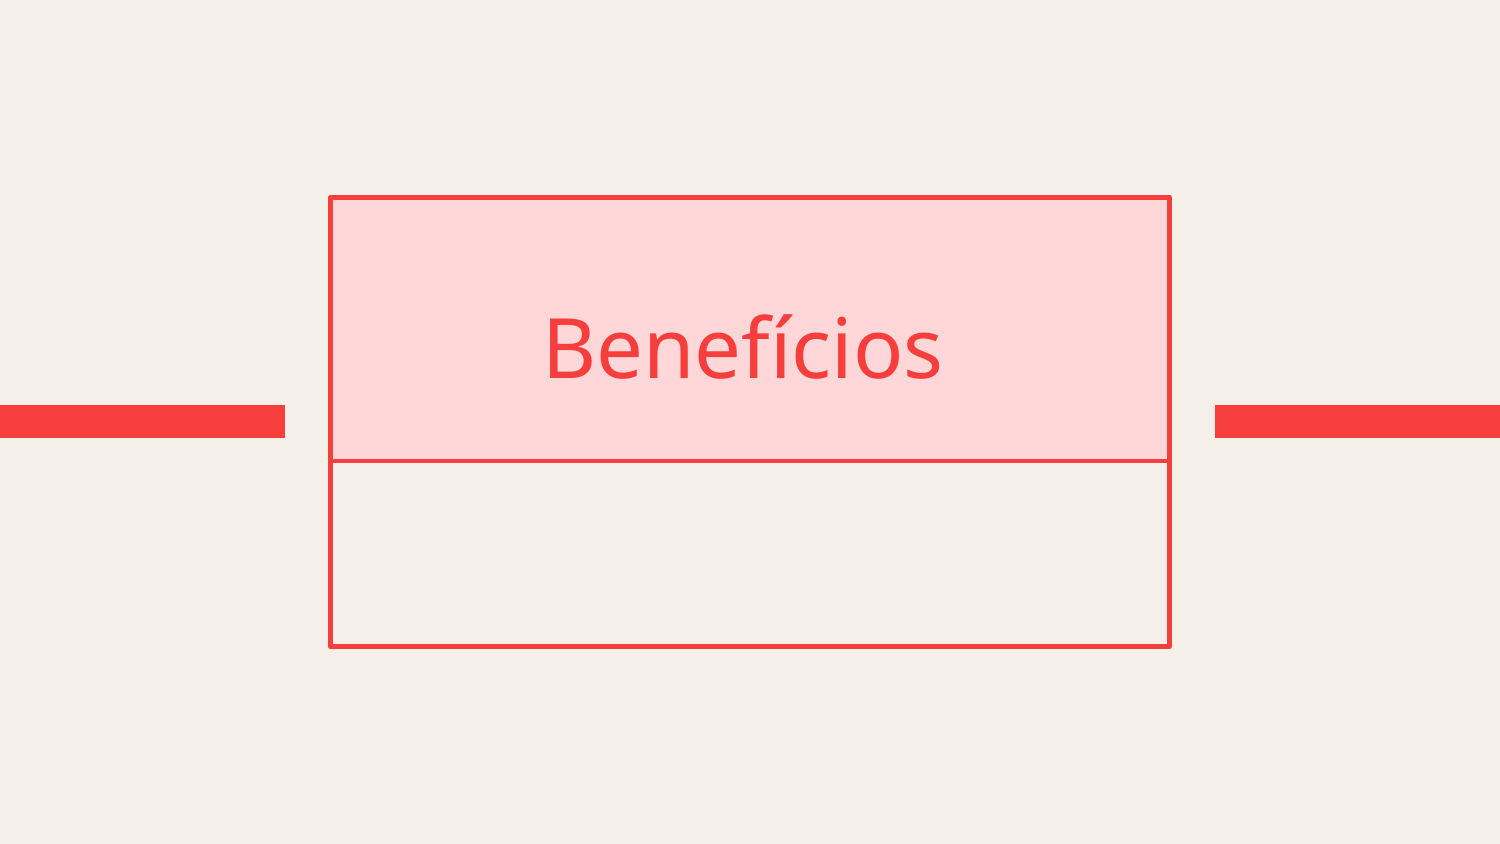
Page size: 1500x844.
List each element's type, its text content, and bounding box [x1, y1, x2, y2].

title Benefícios [385, 292, 1102, 399]
